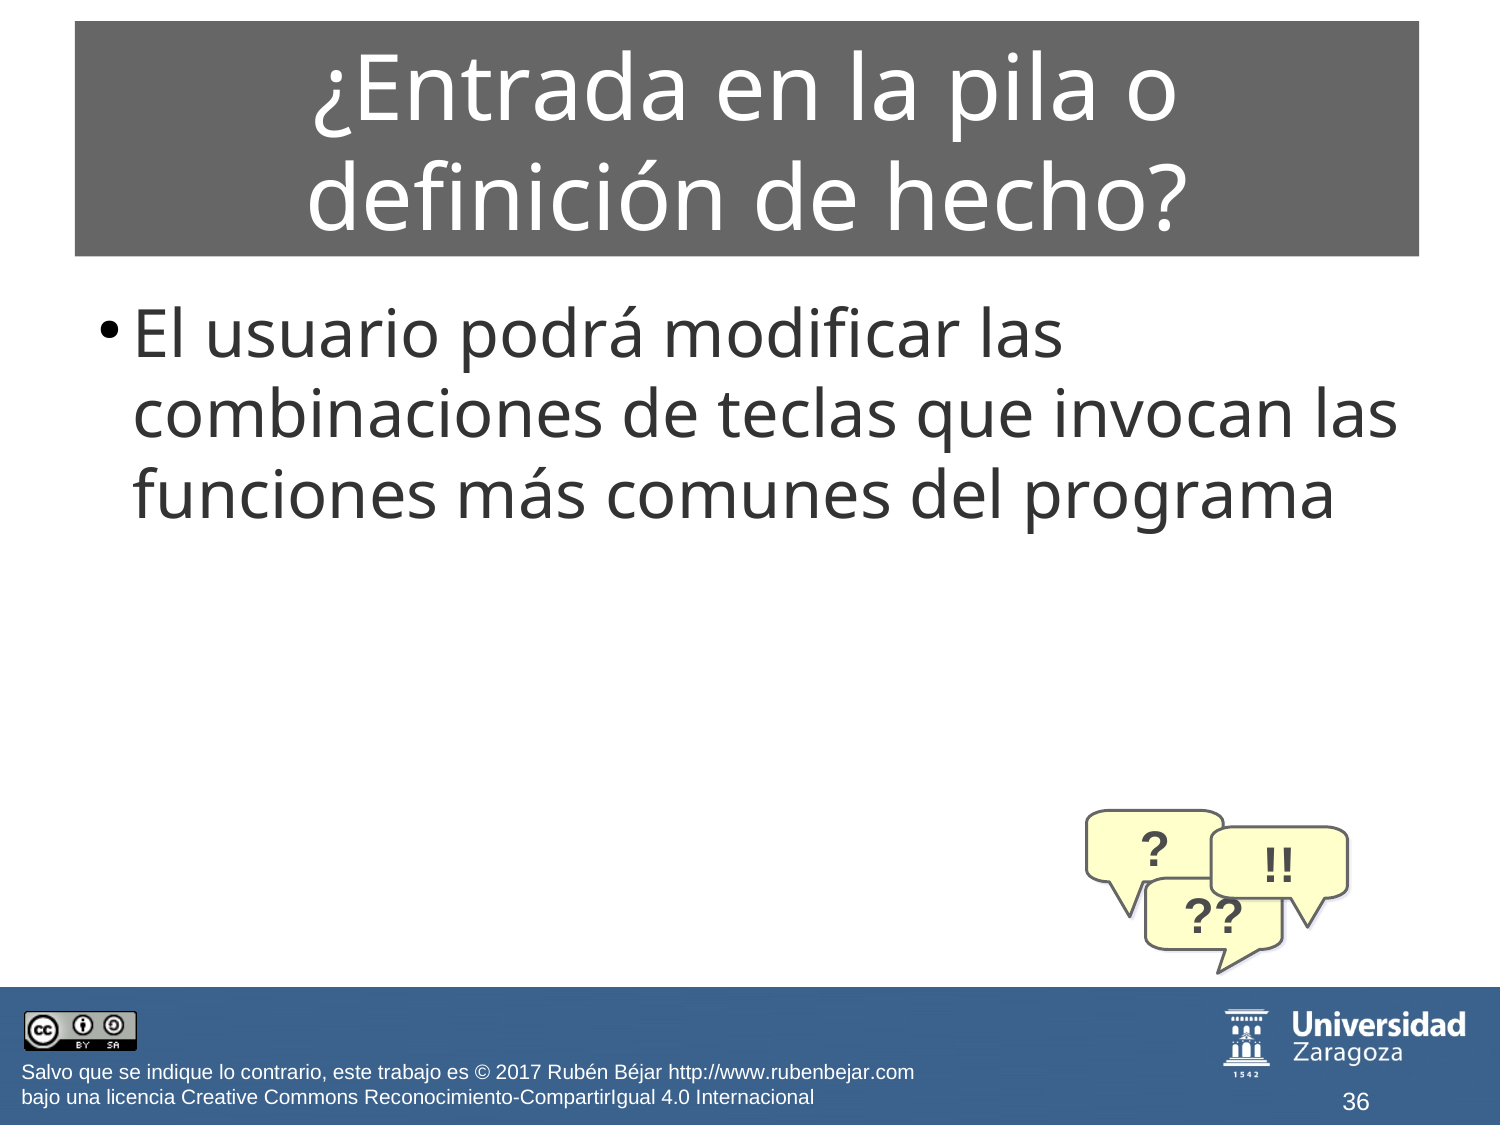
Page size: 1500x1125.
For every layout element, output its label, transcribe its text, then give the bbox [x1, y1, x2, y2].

text_box !! [1211, 826, 1348, 928]
title ¿Entrada en la pila o definición de hecho? [74, 21, 1420, 257]
list El usuario podrá modificar las combinaciones de teclas que invocan las funciones más comunes del programa [82, 283, 1418, 957]
picture [0, 987, 1500, 1125]
text_box ?? [1145, 878, 1283, 974]
text_box ? [1086, 810, 1224, 917]
